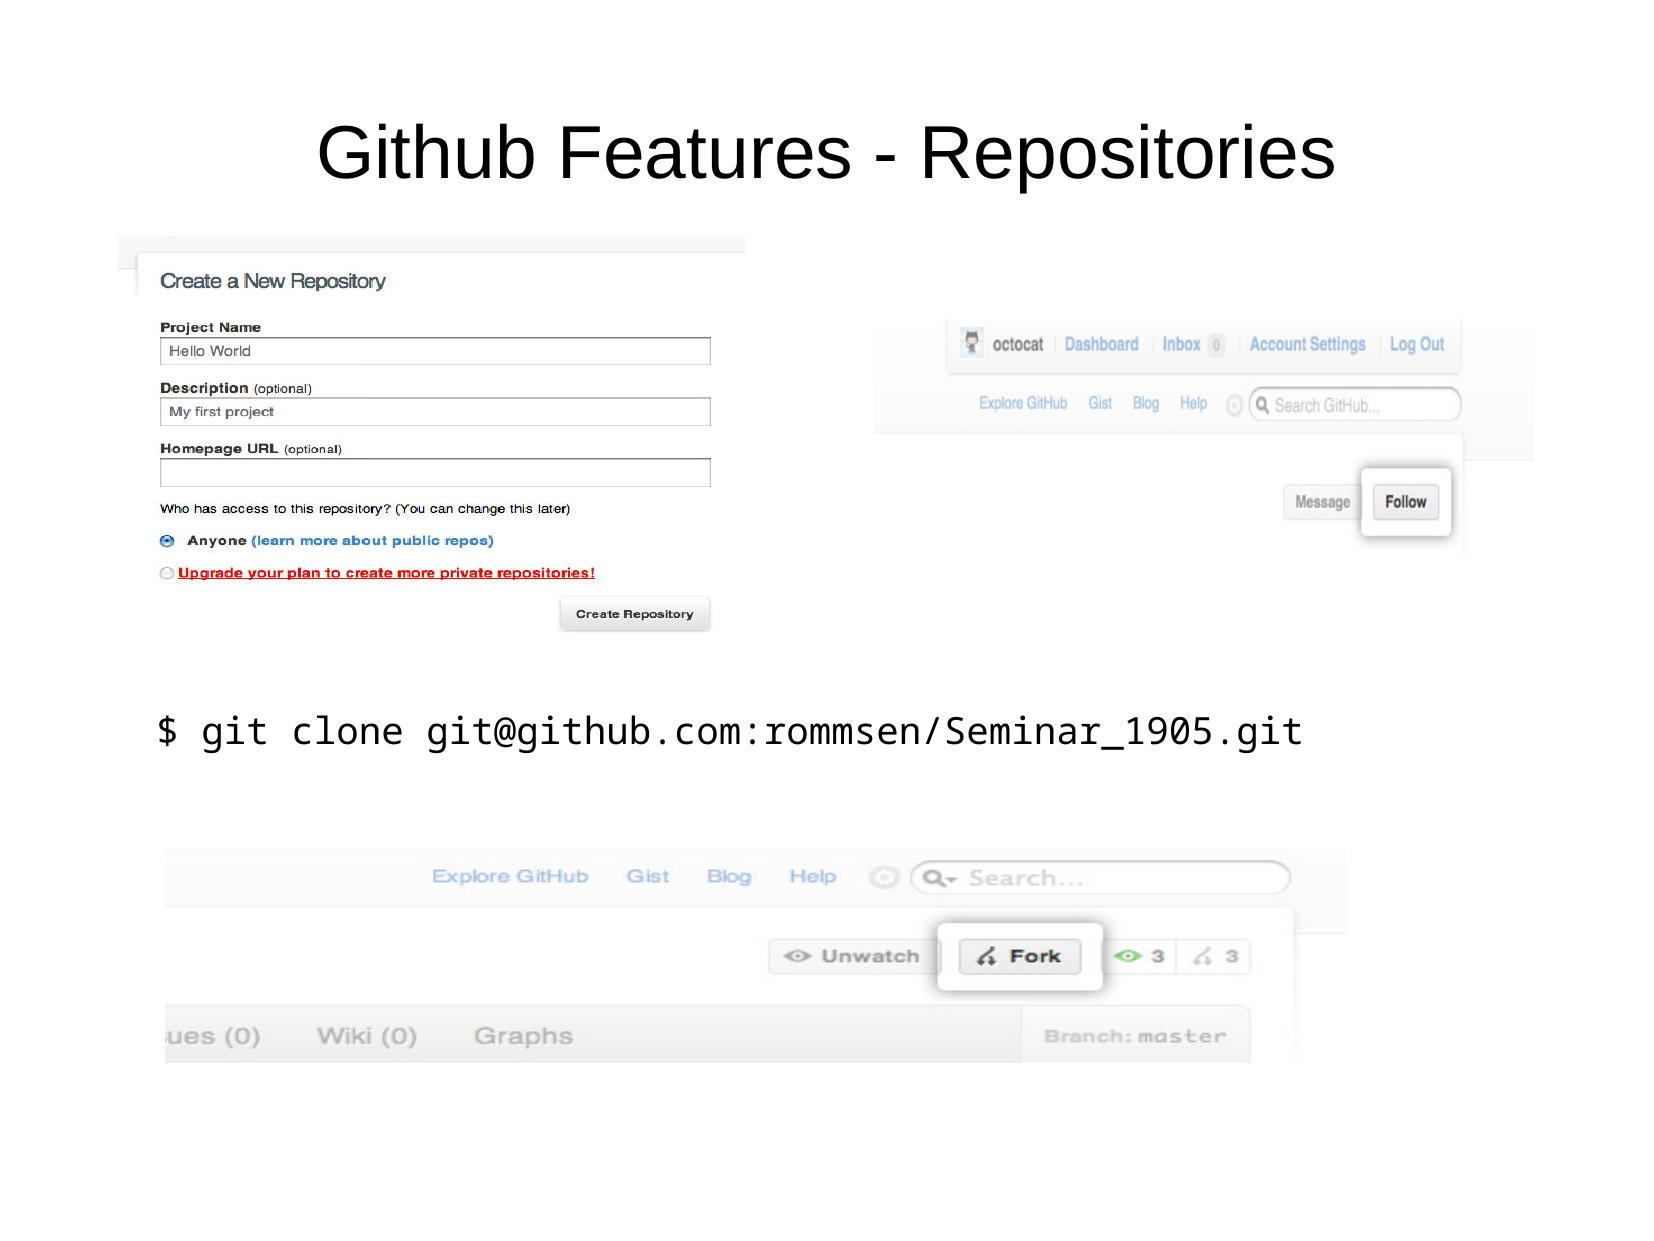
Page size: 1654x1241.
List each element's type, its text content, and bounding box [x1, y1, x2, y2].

picture [118, 236, 745, 650]
picture [874, 318, 1534, 555]
picture [165, 848, 1347, 1063]
text_box $ git clone git@github.com:rommsen/Seminar_1905.git [141, 696, 1335, 756]
title Github Features - Repositories [82, 49, 1571, 257]
